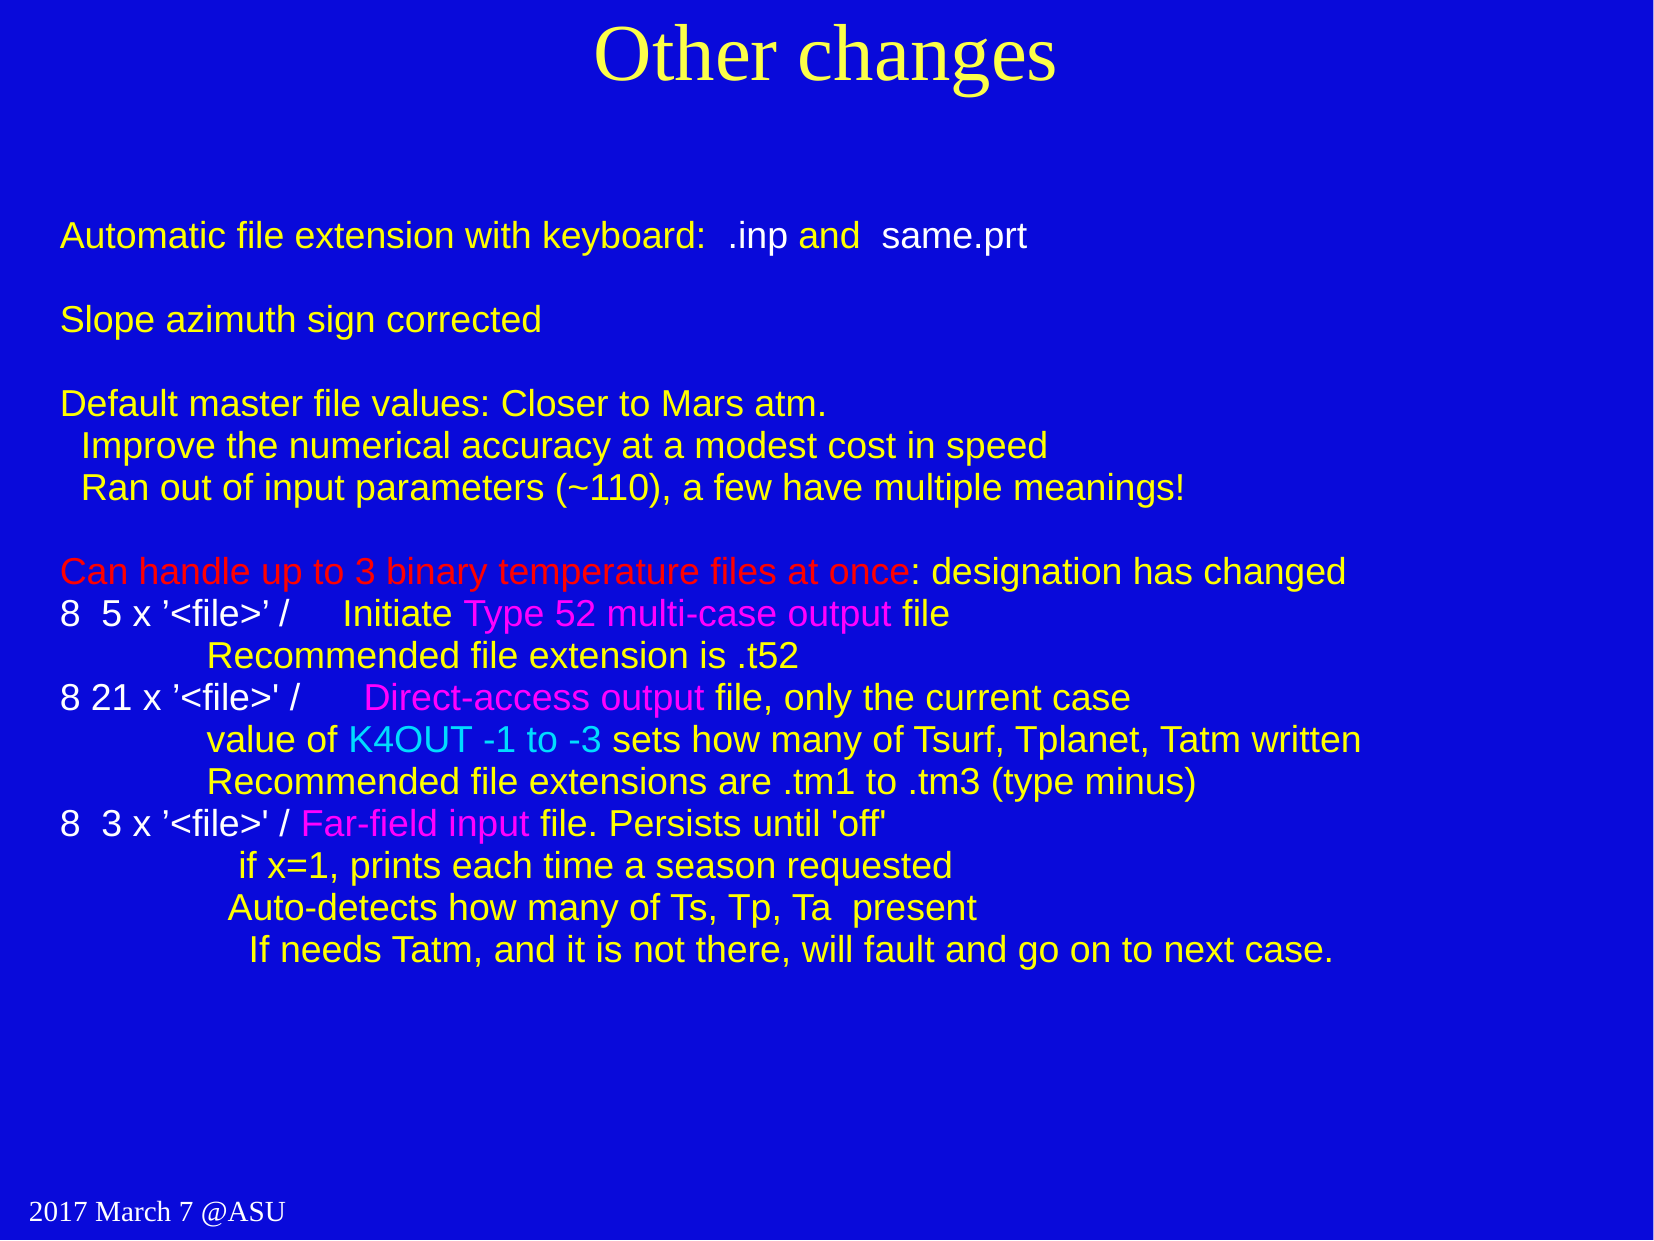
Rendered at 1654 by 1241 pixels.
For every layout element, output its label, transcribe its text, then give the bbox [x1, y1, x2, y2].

text_box Automatic file extension with keyboard: .inp and same.prt Slope azimuth sign corrected Default master file values: Closer to Mars atm. Improve the numerical accuracy at a modest cost in speed Ran out of input parameters (~110), a few have multiple meanings! Can handle up to 3 binary temperature files at once: designation has changed 8 5 x ’<file>’ / Initiate Type 52 multi-case output file Recommended file extension is .t52 8 21 x ’<file>' / Direct-access output file, only the current case value of K4OUT -1 to -3 sets how many of Tsurf, Tplanet, Tatm written Recommended file extensions are .tm1 to .tm3 (type minus) 8 3 x ’<file>' / Far-field input file. Persists until 'off' if x=1, prints each time a season requested Auto-detects how many of Ts, Tp, Ta present If needs Tatm, and it is not there, will fault and go on to next case. [45, 165, 1606, 1186]
title Other changes [123, 0, 1529, 104]
text_box [31, 124, 1531, 811]
